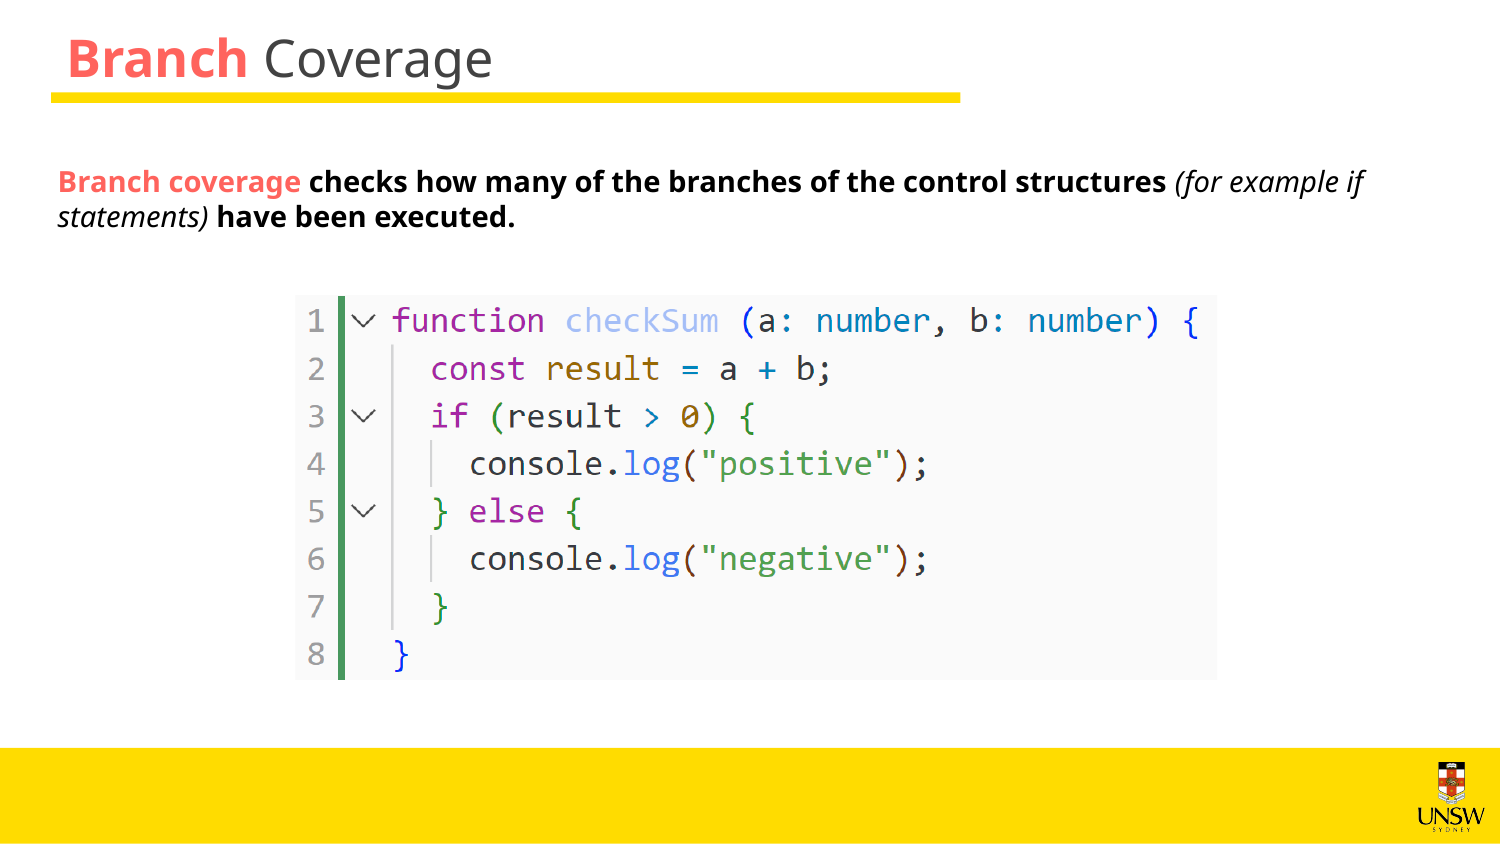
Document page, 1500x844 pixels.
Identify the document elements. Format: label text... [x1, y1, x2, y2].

picture [1418, 762, 1485, 832]
text_box [51, 92, 961, 103]
picture [295, 295, 1218, 680]
text_box Branch Coverage [51, 18, 1449, 103]
text_box Branch coverage checks how many of the branches of the control structures (for example if statements) have been executed. [42, 148, 1404, 249]
